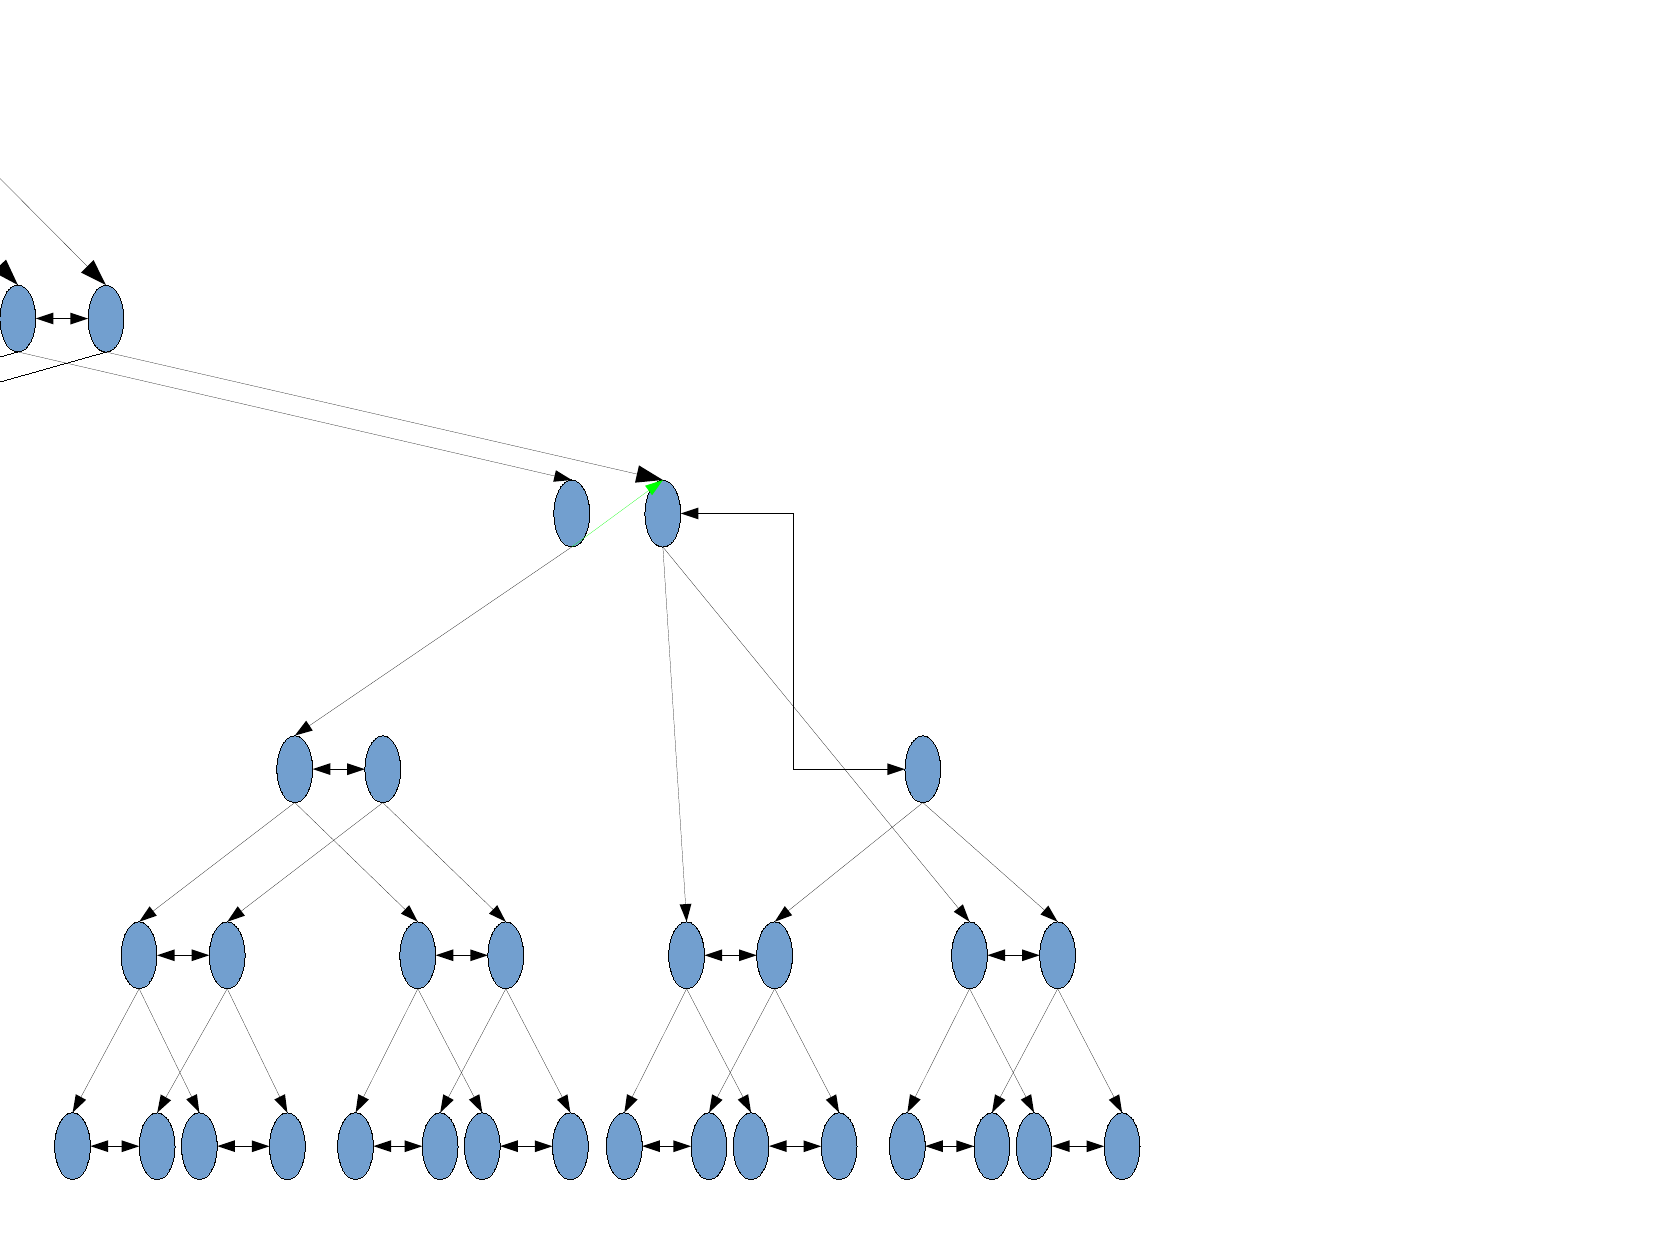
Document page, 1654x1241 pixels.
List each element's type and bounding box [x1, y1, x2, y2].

text_box [88, 285, 124, 352]
text_box [668, 921, 705, 989]
text_box [1016, 1112, 1052, 1180]
text_box [974, 1112, 1010, 1180]
text_box [54, 1112, 91, 1180]
text_box [121, 921, 157, 989]
text_box [552, 1112, 589, 1180]
text_box [269, 1112, 306, 1180]
text_box [209, 921, 246, 989]
text_box [487, 921, 524, 989]
text_box [276, 735, 313, 803]
text_box [337, 1112, 374, 1180]
text_box [422, 1112, 459, 1180]
text_box [691, 1112, 727, 1180]
text_box [139, 1112, 176, 1180]
text_box [644, 480, 681, 547]
text_box [553, 479, 590, 547]
text_box [399, 921, 436, 989]
text_box [1104, 1112, 1141, 1180]
text_box [756, 921, 793, 989]
text_box [904, 735, 941, 803]
text_box [889, 1112, 926, 1180]
text_box [606, 1112, 643, 1180]
text_box [0, 284, 36, 352]
text_box [1039, 921, 1076, 989]
text_box [733, 1112, 769, 1180]
text_box [574, 539, 584, 547]
text_box [181, 1112, 218, 1180]
text_box [364, 735, 401, 803]
text_box [464, 1112, 501, 1180]
text_box [821, 1112, 858, 1180]
text_box [951, 921, 988, 989]
